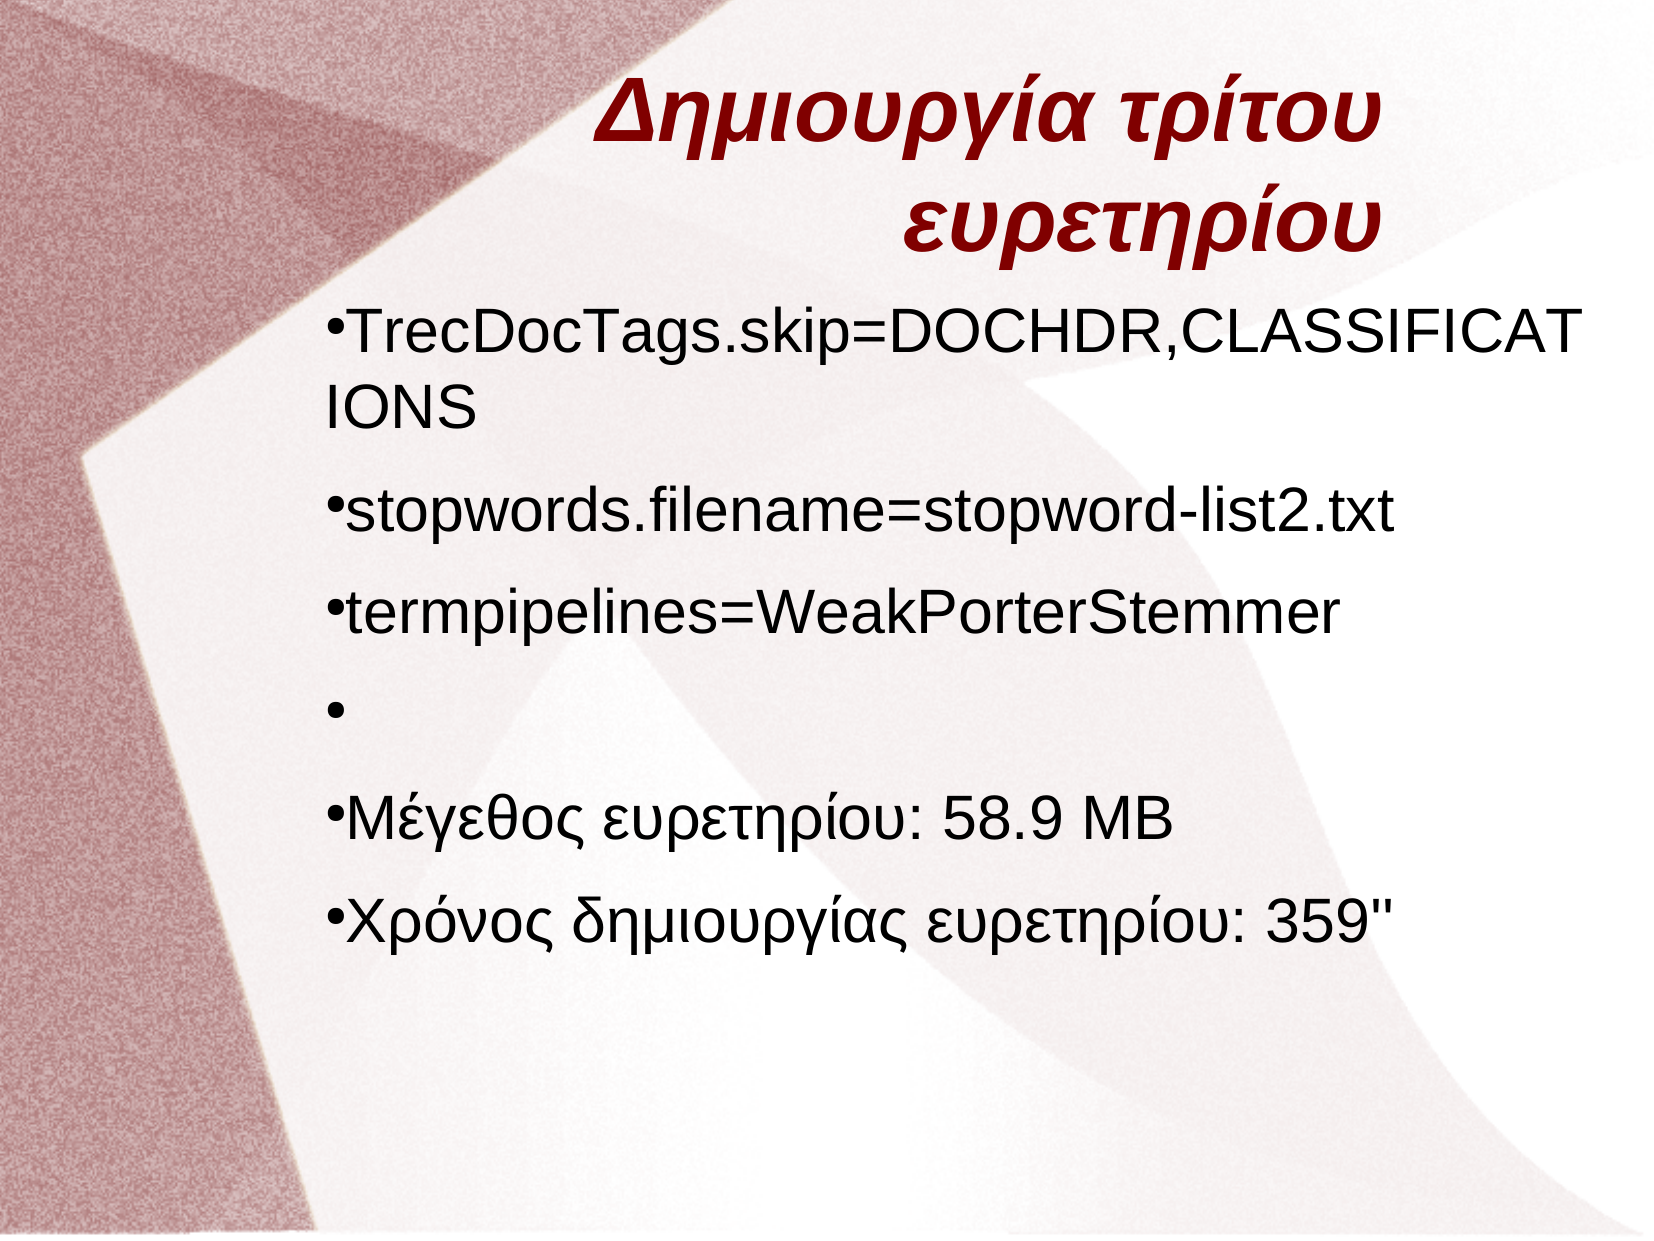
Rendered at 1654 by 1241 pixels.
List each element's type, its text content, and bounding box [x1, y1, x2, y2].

list TrecDocTags.skip=DOCHDR,CLASSIFICATIONS stopwords.filename=stopword-list2.txt termpipelines=WeakPorterStemmer Μέγεθος ευρετηρίου: 58.9 MB Χρόνος δημιουργίας ευρετηρίου: 359'' [324, 290, 1601, 962]
title Δημιουργία τρίτου ευρετηρίου [596, 49, 1607, 257]
